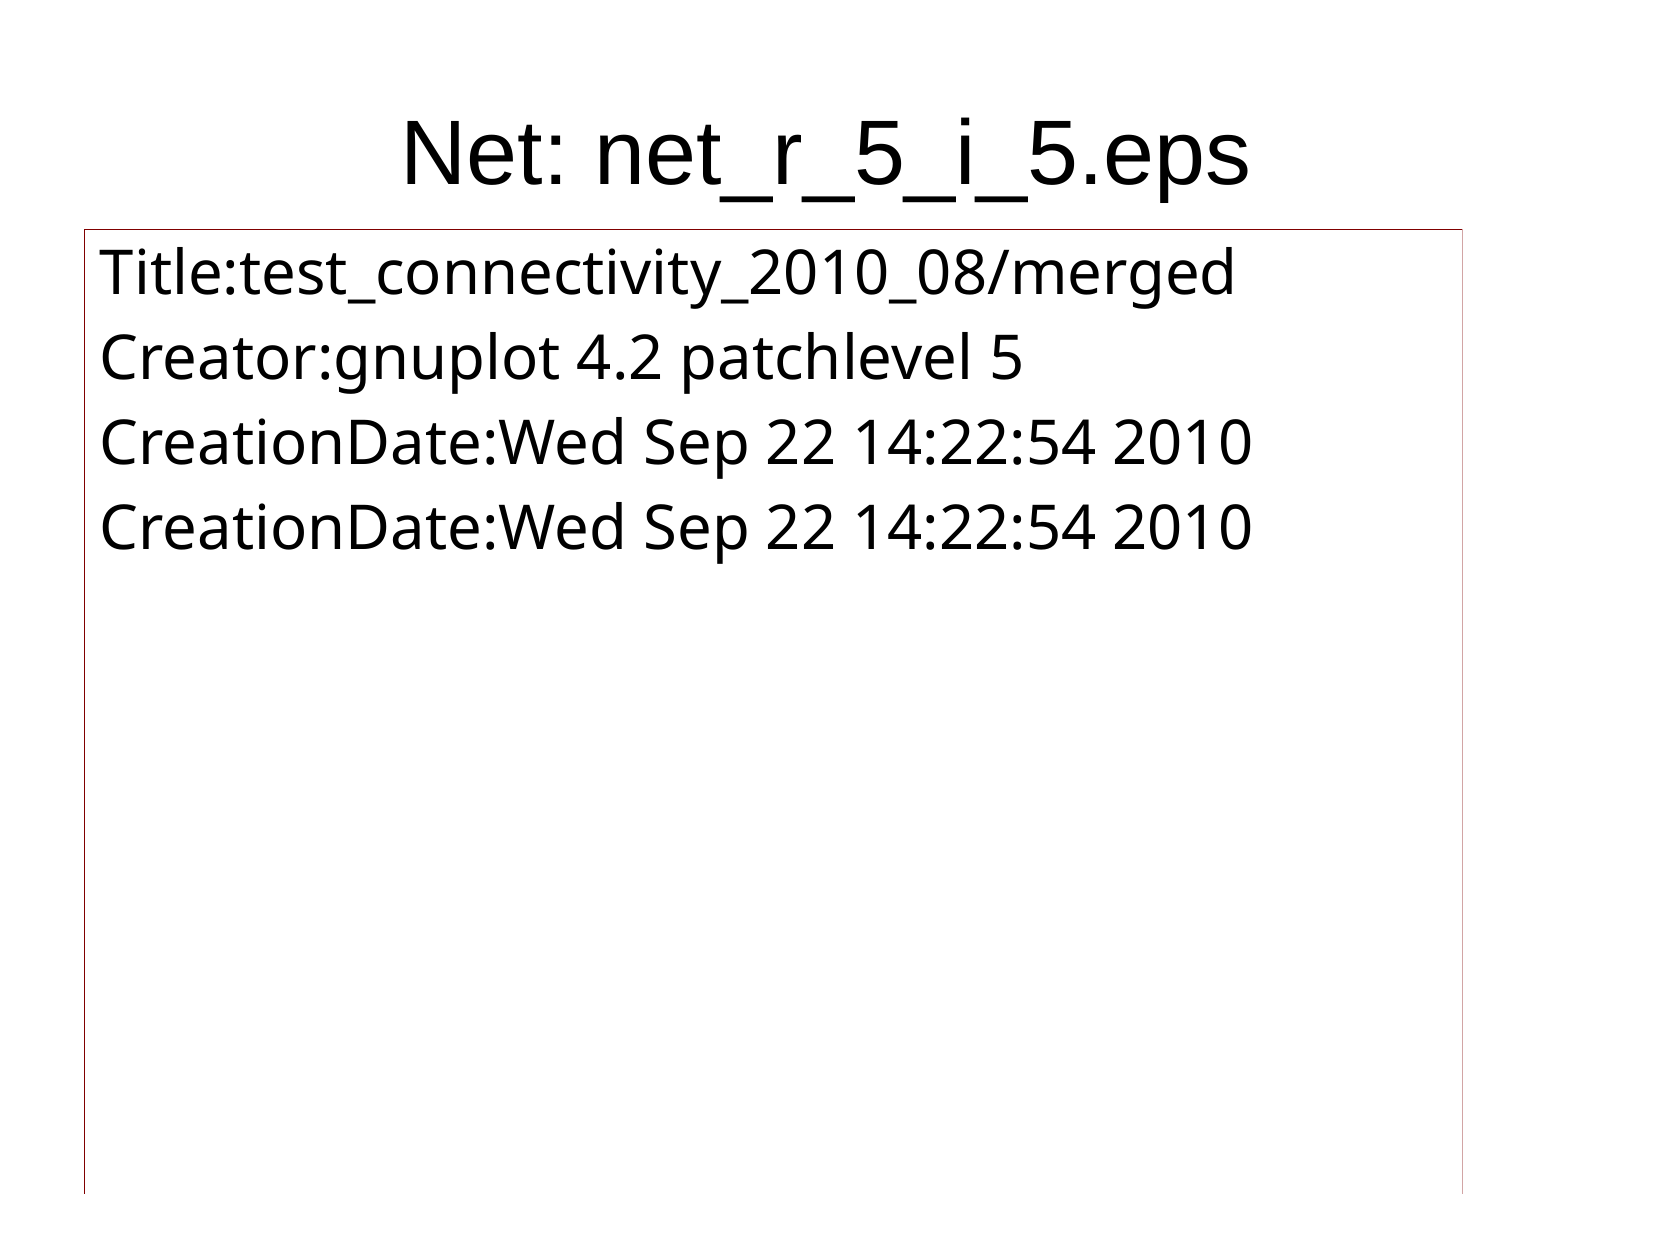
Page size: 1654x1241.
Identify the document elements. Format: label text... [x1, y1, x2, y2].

picture [80, 225, 1463, 1194]
title Net: net_r_5_i_5.eps [82, 56, 1571, 250]
